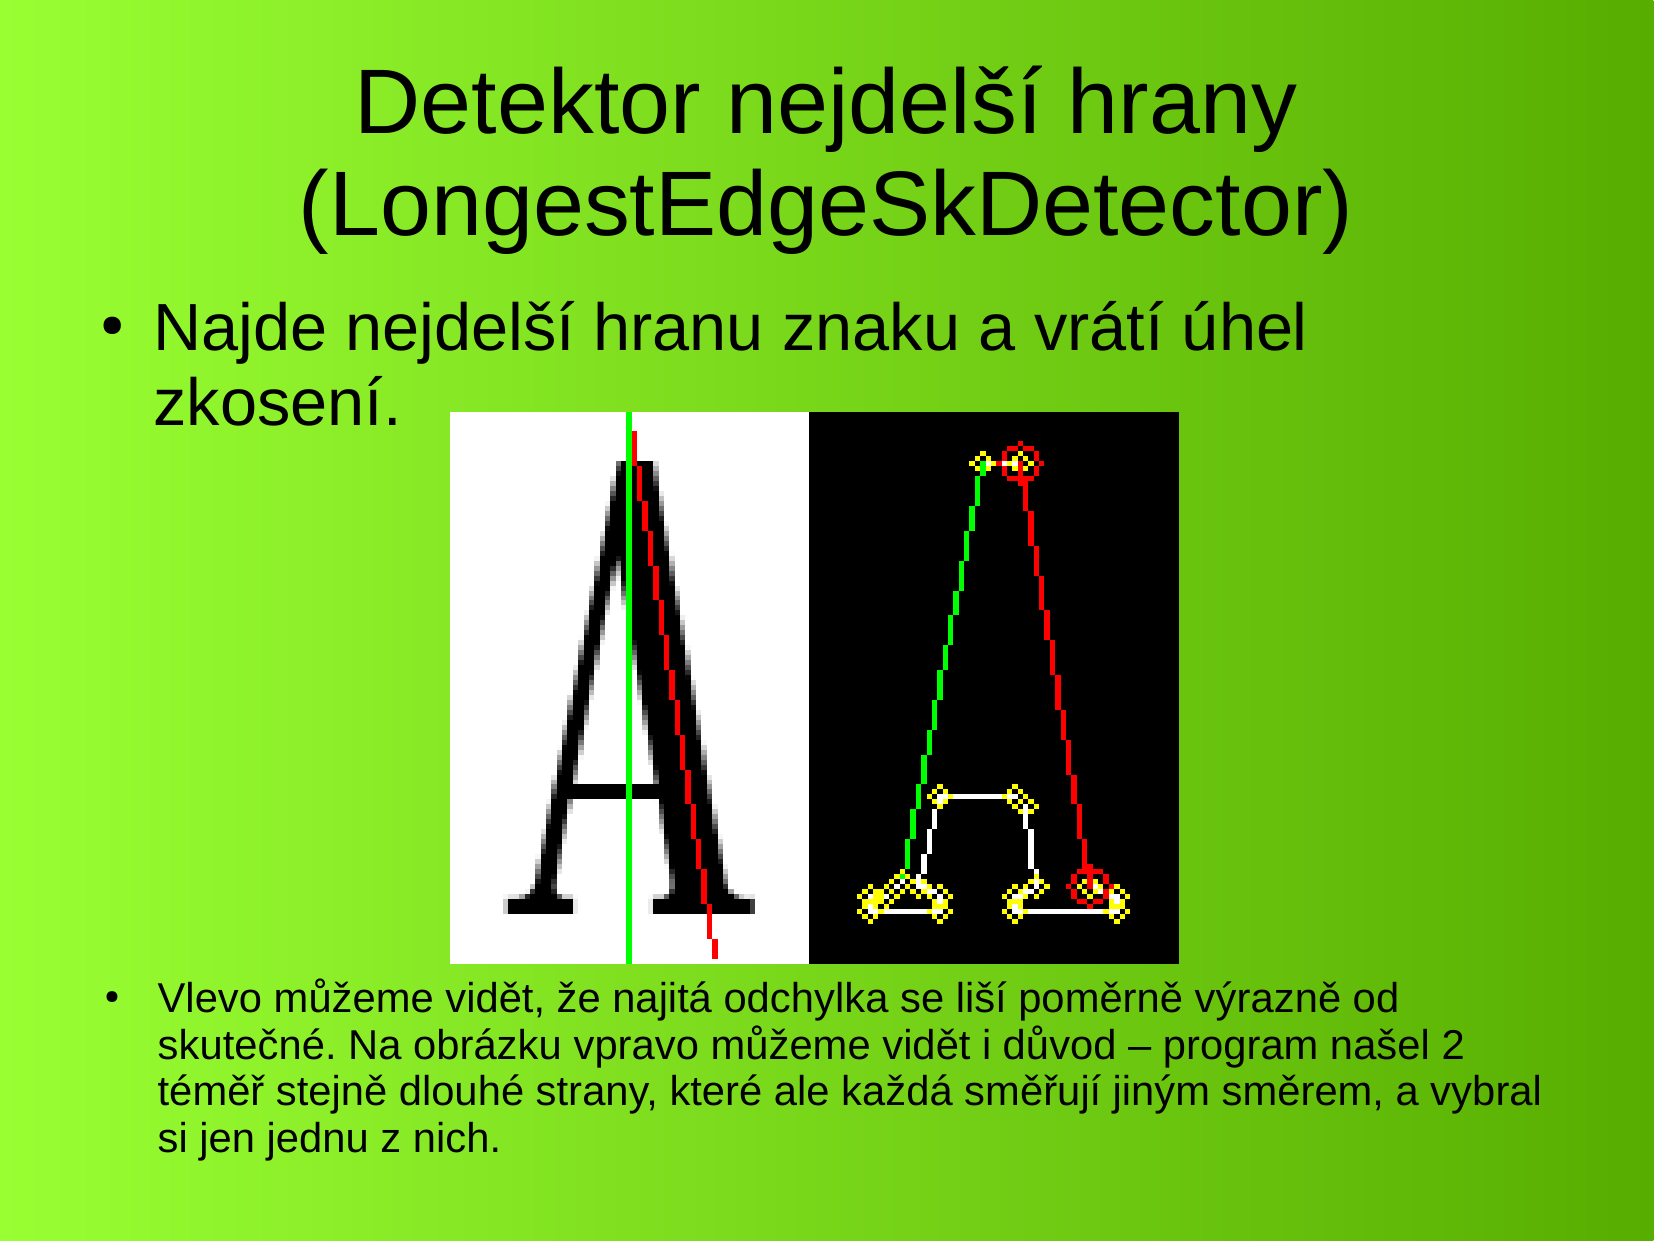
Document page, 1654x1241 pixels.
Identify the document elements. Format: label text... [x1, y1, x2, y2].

list Vlevo můžeme vidět, že najitá odchylka se liší poměrně výrazně od skutečné. Na obrázku vpravo můžeme vidět i důvod – program našel 2 téměř stejně dlouhé strany, které ale každá směřují jiným směrem, a vybral si jen jednu z nich. [86, 975, 1576, 1173]
list Najde nejdelší hranu znaku a vrátí úhel zkosení. [82, 290, 1571, 488]
picture [450, 412, 1179, 964]
title Detektor nejdelší hrany (LongestEdgeSkDetector) [131, 49, 1571, 257]
